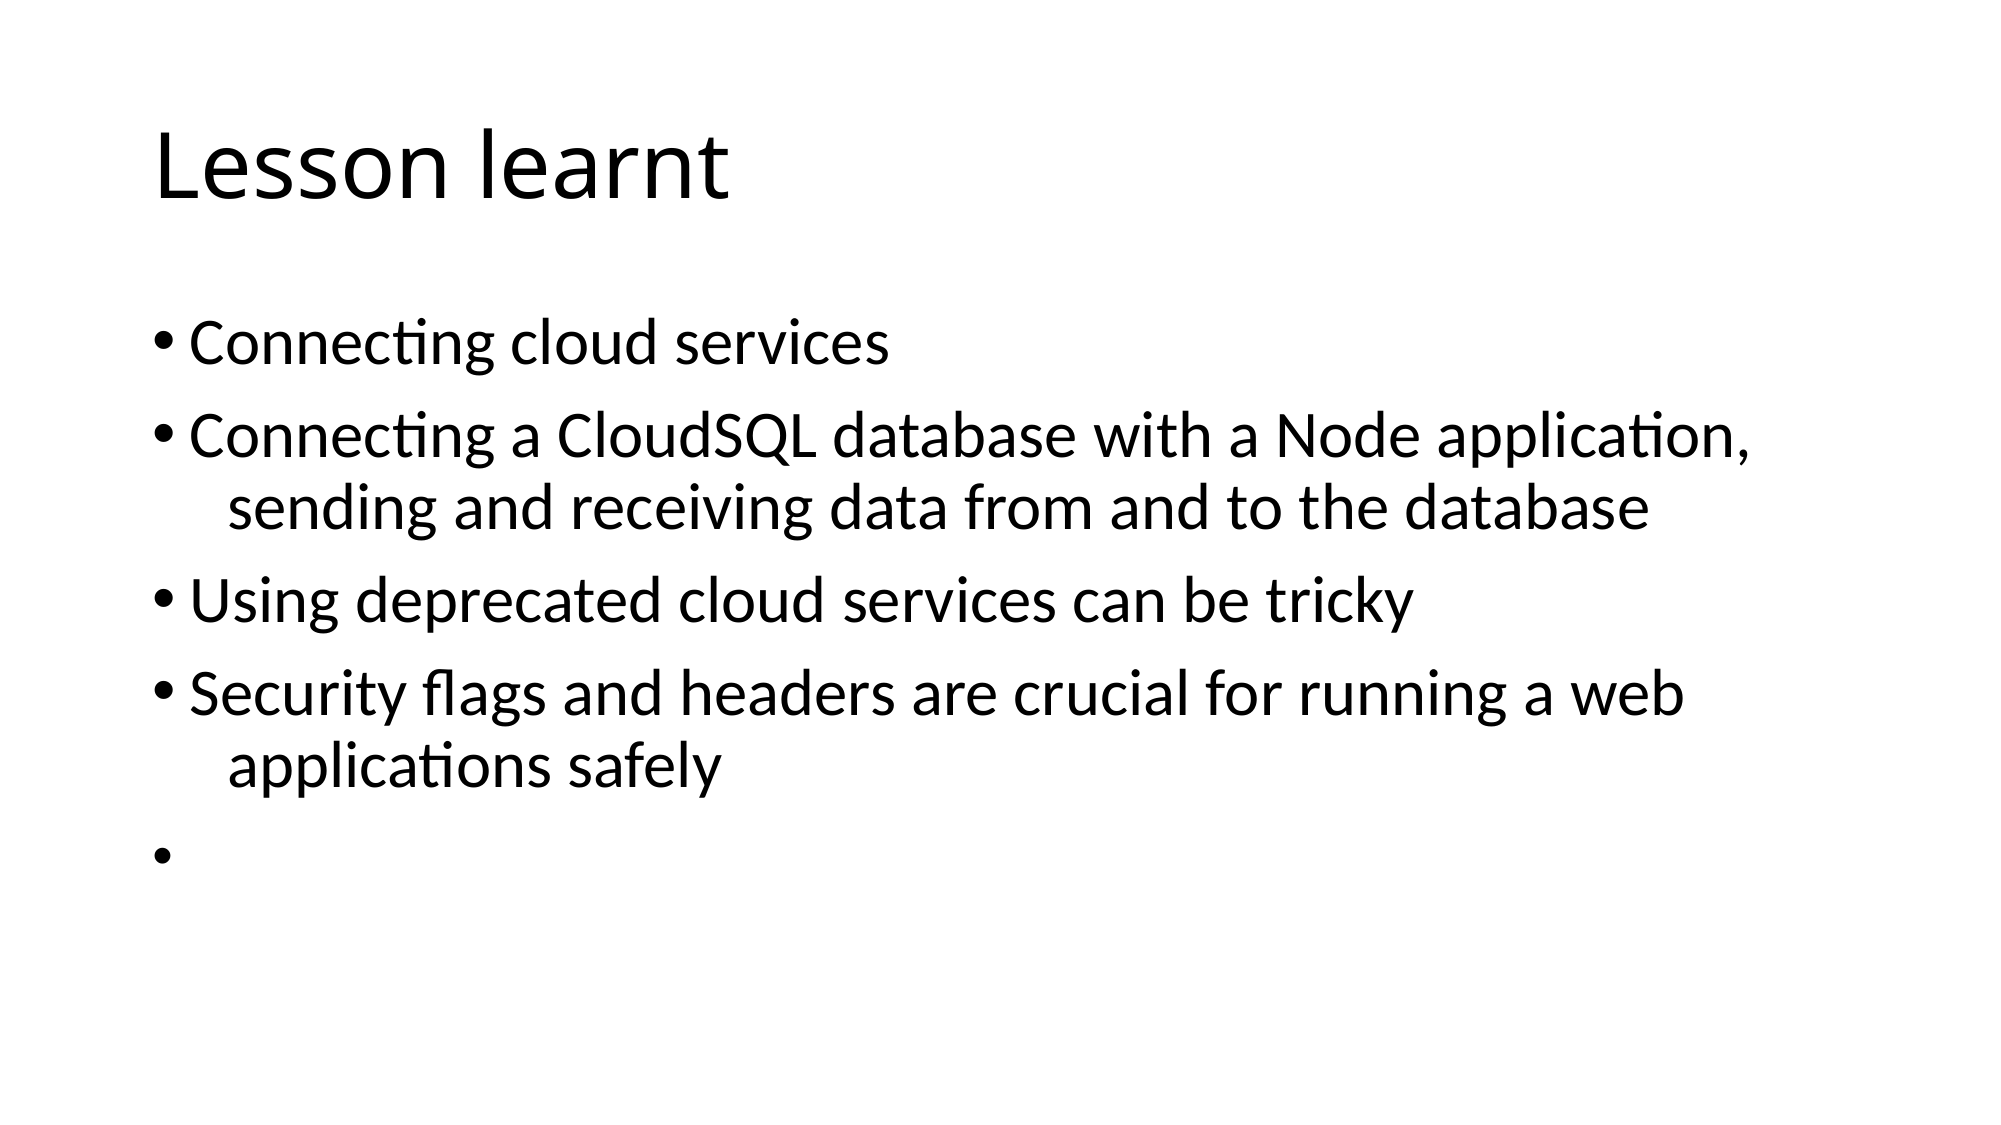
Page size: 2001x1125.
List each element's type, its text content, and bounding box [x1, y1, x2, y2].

list Connecting cloud services Connecting a CloudSQL database with a Node application, sending and receiving data from and to the database Using deprecated cloud services can be tricky Security flags and headers are crucial for running a web applications safely [137, 299, 1863, 1014]
title Lesson learnt [137, 59, 1863, 278]
